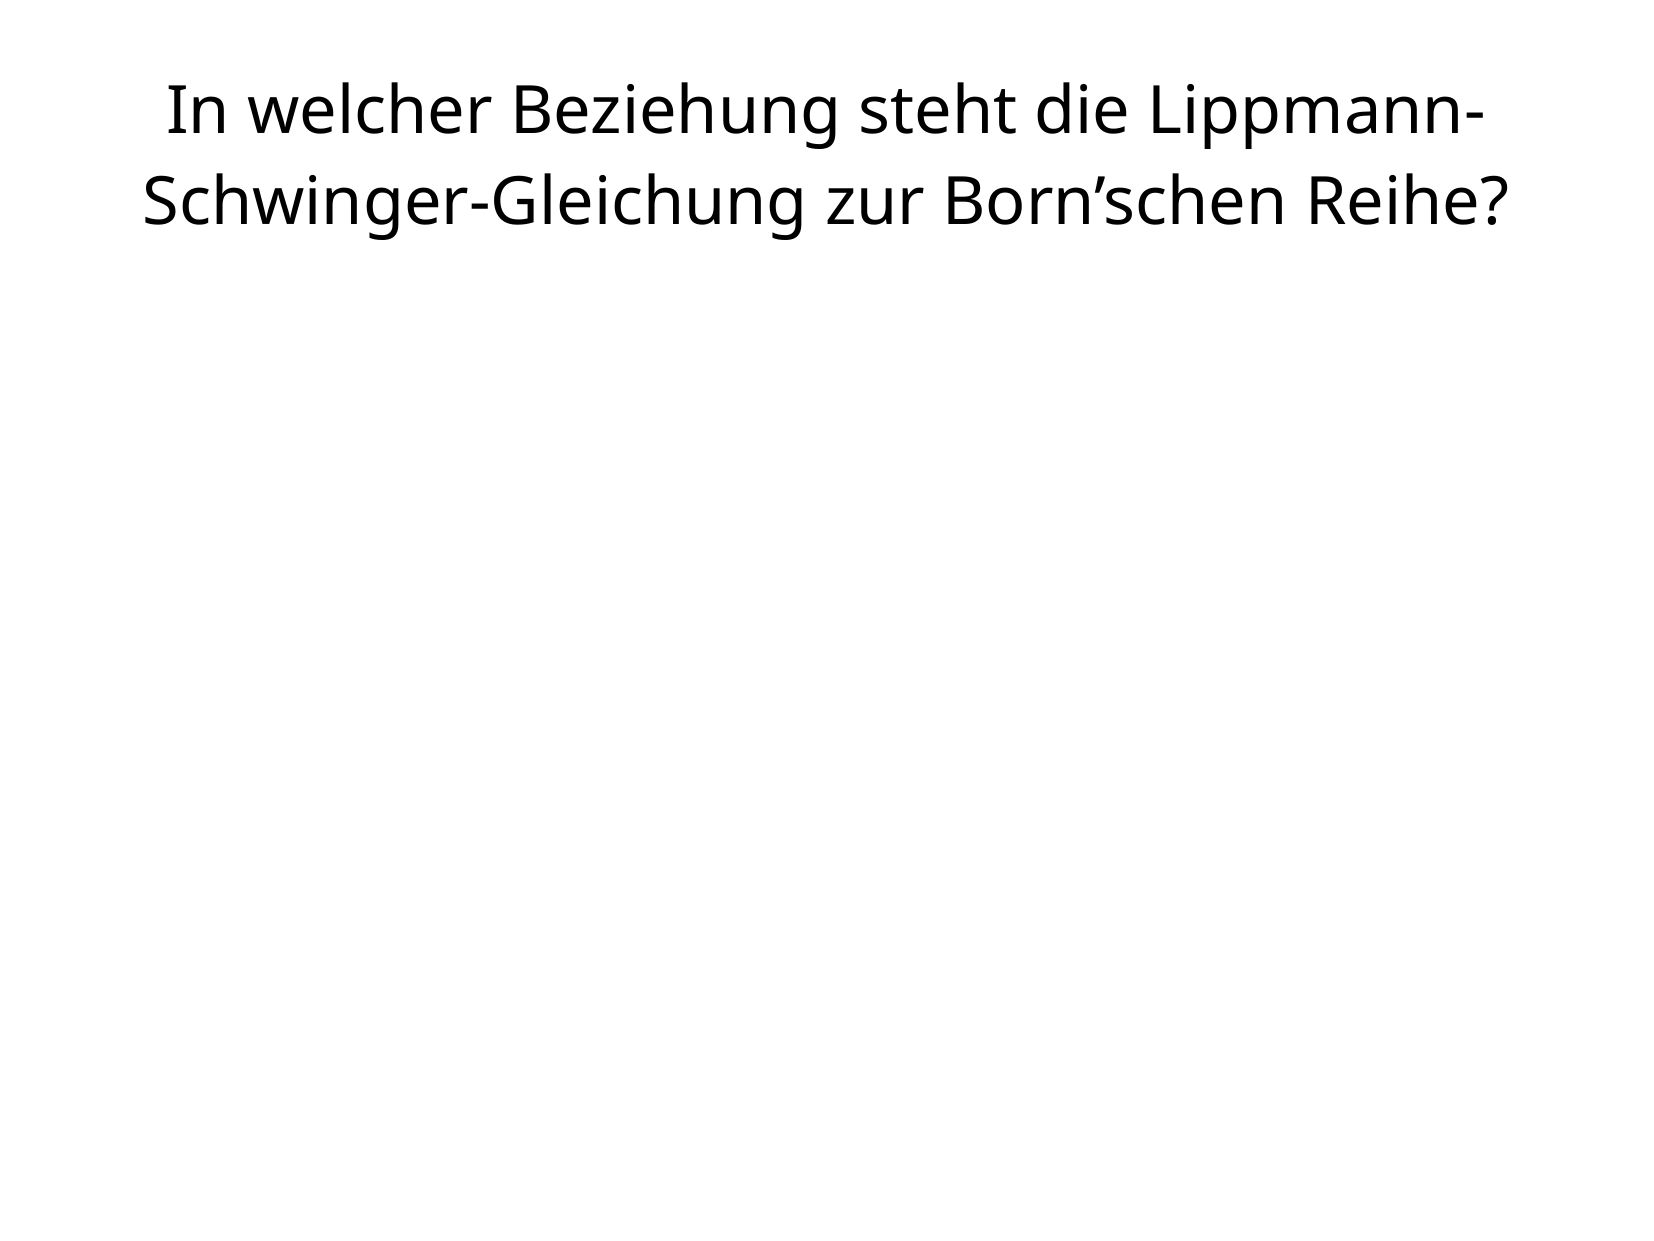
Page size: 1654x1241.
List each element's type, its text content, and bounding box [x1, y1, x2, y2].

title In welcher Beziehung steht die Lippmann-Schwinger-Gleichung zur Born’schen Reihe? [82, 49, 1571, 257]
